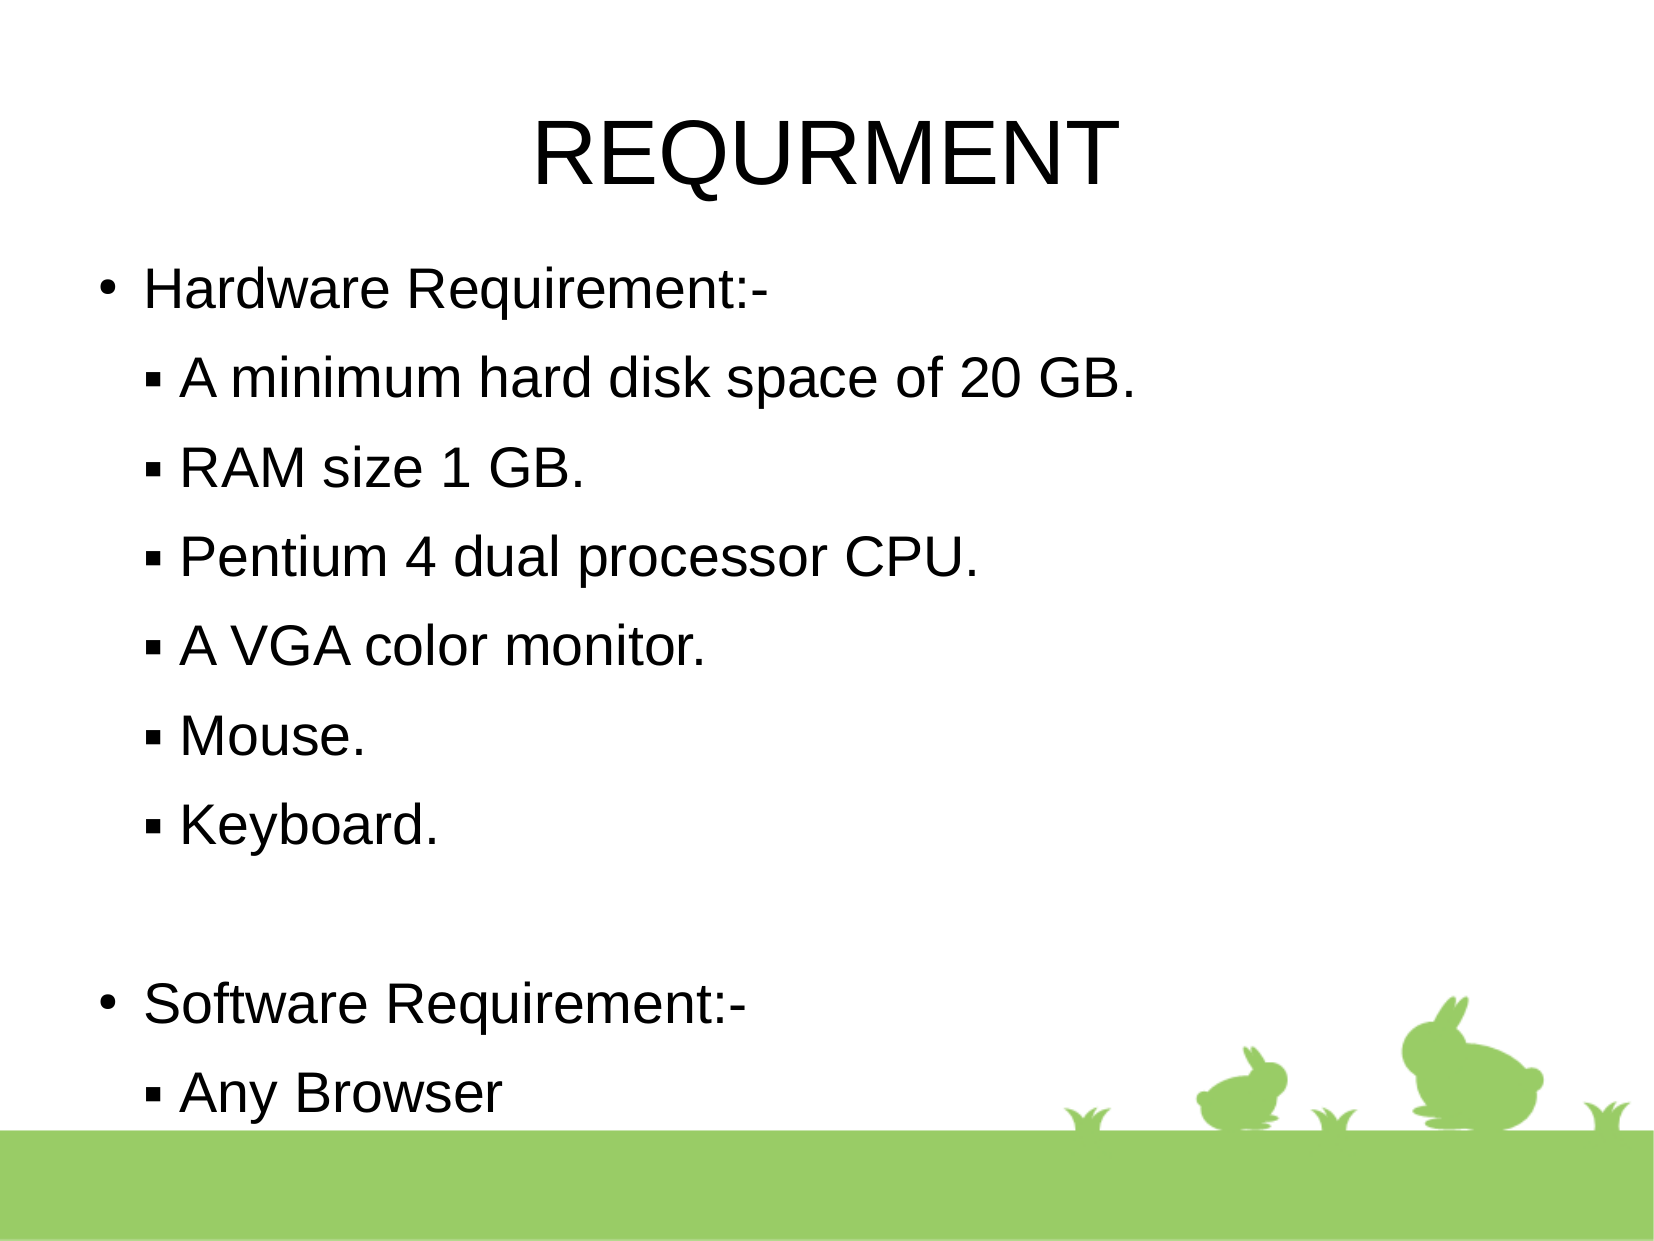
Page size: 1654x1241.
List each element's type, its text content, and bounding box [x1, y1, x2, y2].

list Hardware Requirement:- ▪ A minimum hard disk space of 20 GB. ▪ RAM size 1 GB. ▪ Pentium 4 dual processor CPU. ▪ A VGA color monitor. ▪ Mouse. ▪ Keyboard. Software Requirement:- ▪ Any Browser [82, 256, 1571, 1134]
picture [0, 0, 1654, 1241]
title REQURMENT [82, 49, 1571, 256]
